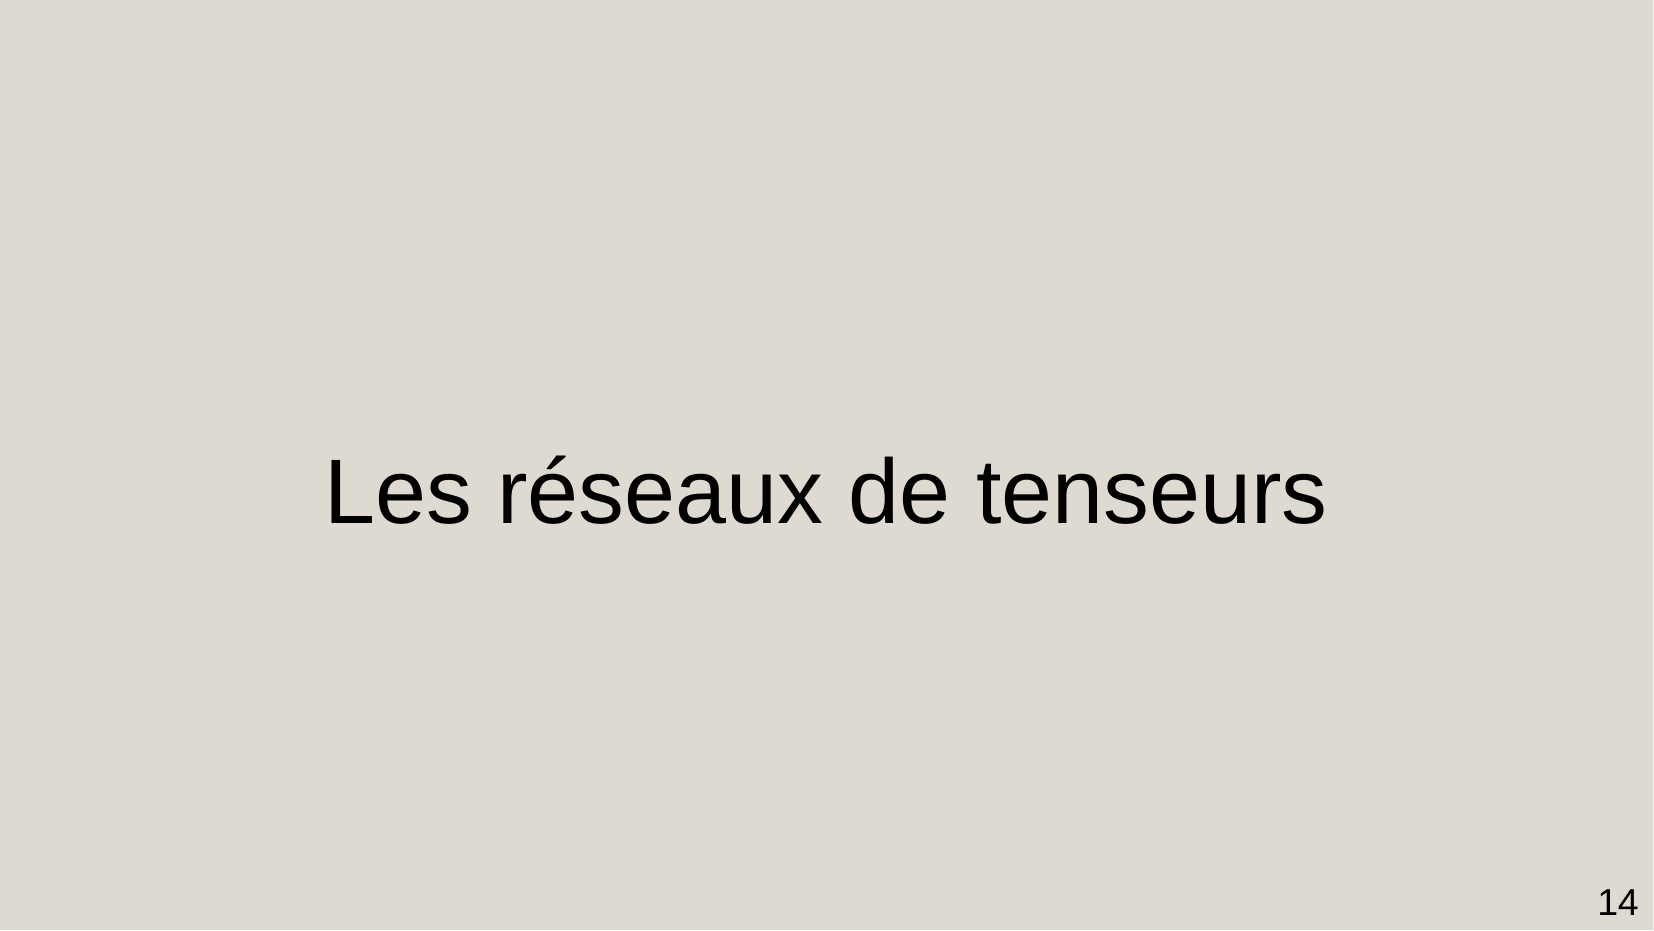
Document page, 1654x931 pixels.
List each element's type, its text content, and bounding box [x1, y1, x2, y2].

title Les réseaux de tenseurs [82, 414, 1571, 570]
text_box <number> [1509, 873, 1654, 931]
